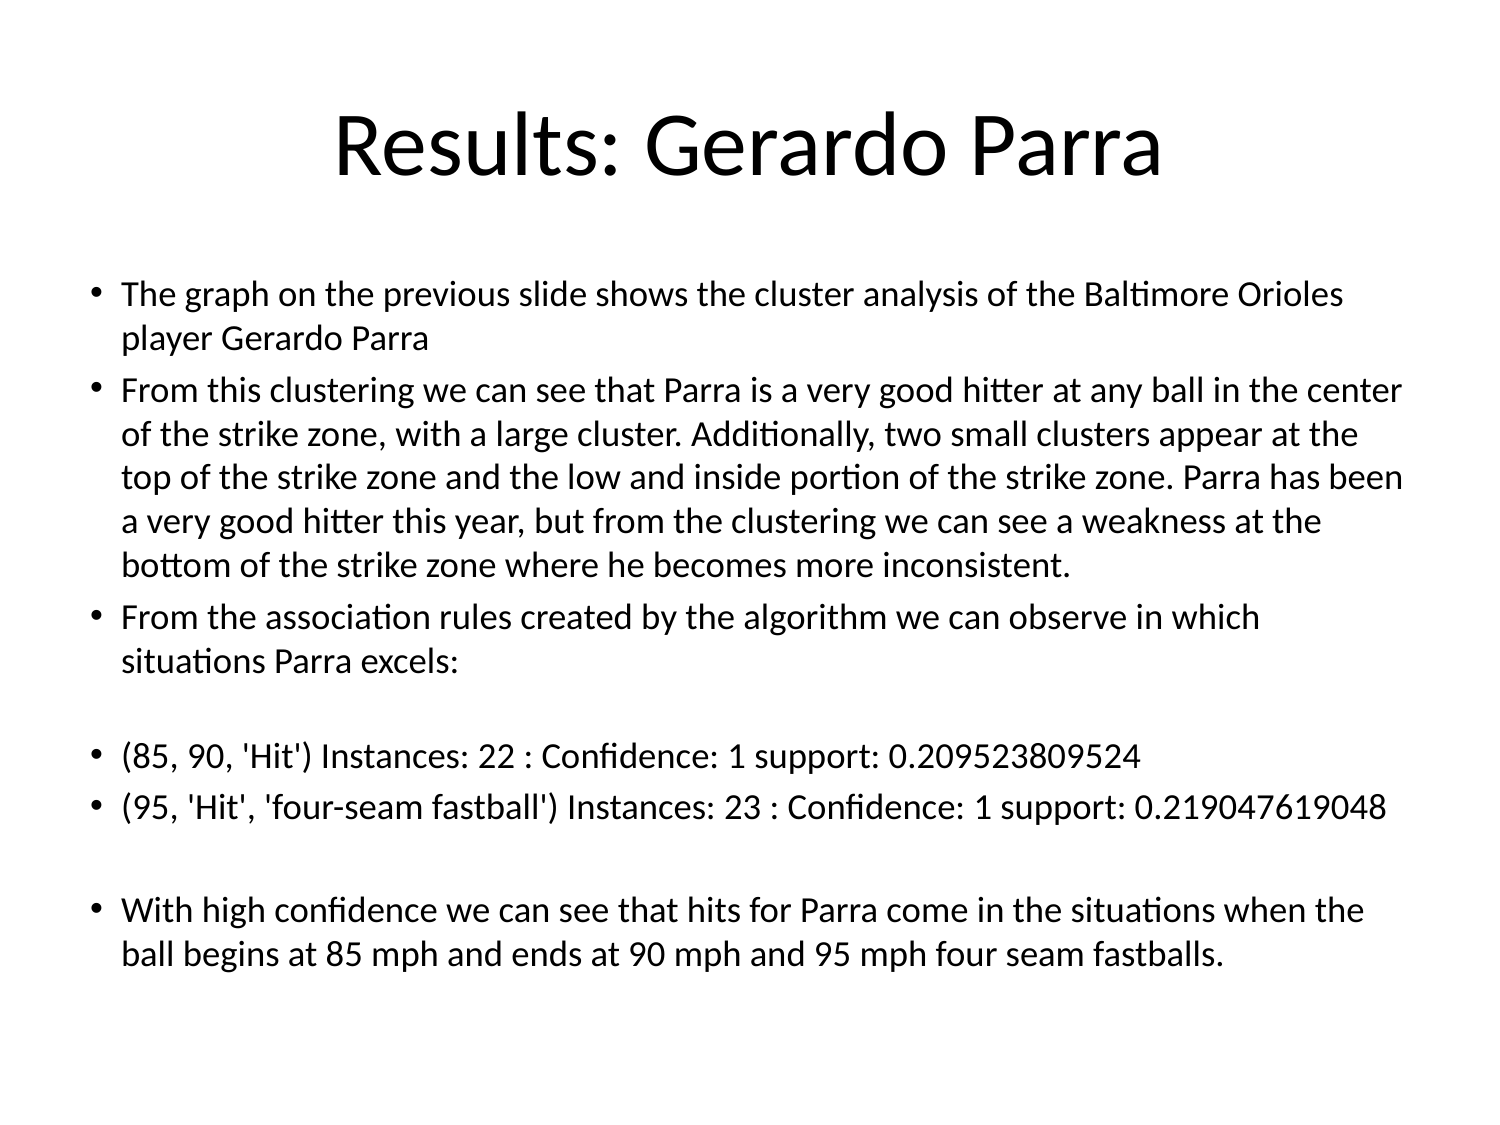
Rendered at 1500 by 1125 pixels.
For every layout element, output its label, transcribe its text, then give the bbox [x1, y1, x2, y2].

title Results: Gerardo Parra [75, 45, 1425, 233]
list The graph on the previous slide shows the cluster analysis of the Baltimore Orioles player Gerardo Parra From this clustering we can see that Parra is a very good hitter at any ball in the center of the strike zone, with a large cluster. Additionally, two small clusters appear at the top of the strike zone and the low and inside portion of the strike zone. Parra has been a very good hitter this year, but from the clustering we can see a weakness at the bottom of the strike zone where he becomes more inconsistent. From the association rules created by the algorithm we can observe in which situations Parra excels: (85, 90, 'Hit') Instances: 22 : Confidence: 1 support: 0.209523809524 (95, 'Hit', 'four-seam fastball') Instances: 23 : Confidence: 1 support: 0.219047619048 With high confidence we can see that hits for Parra come in the situations when the ball begins at 85 mph and ends at 90 mph and 95 mph four seam fastballs. [75, 262, 1425, 1005]
